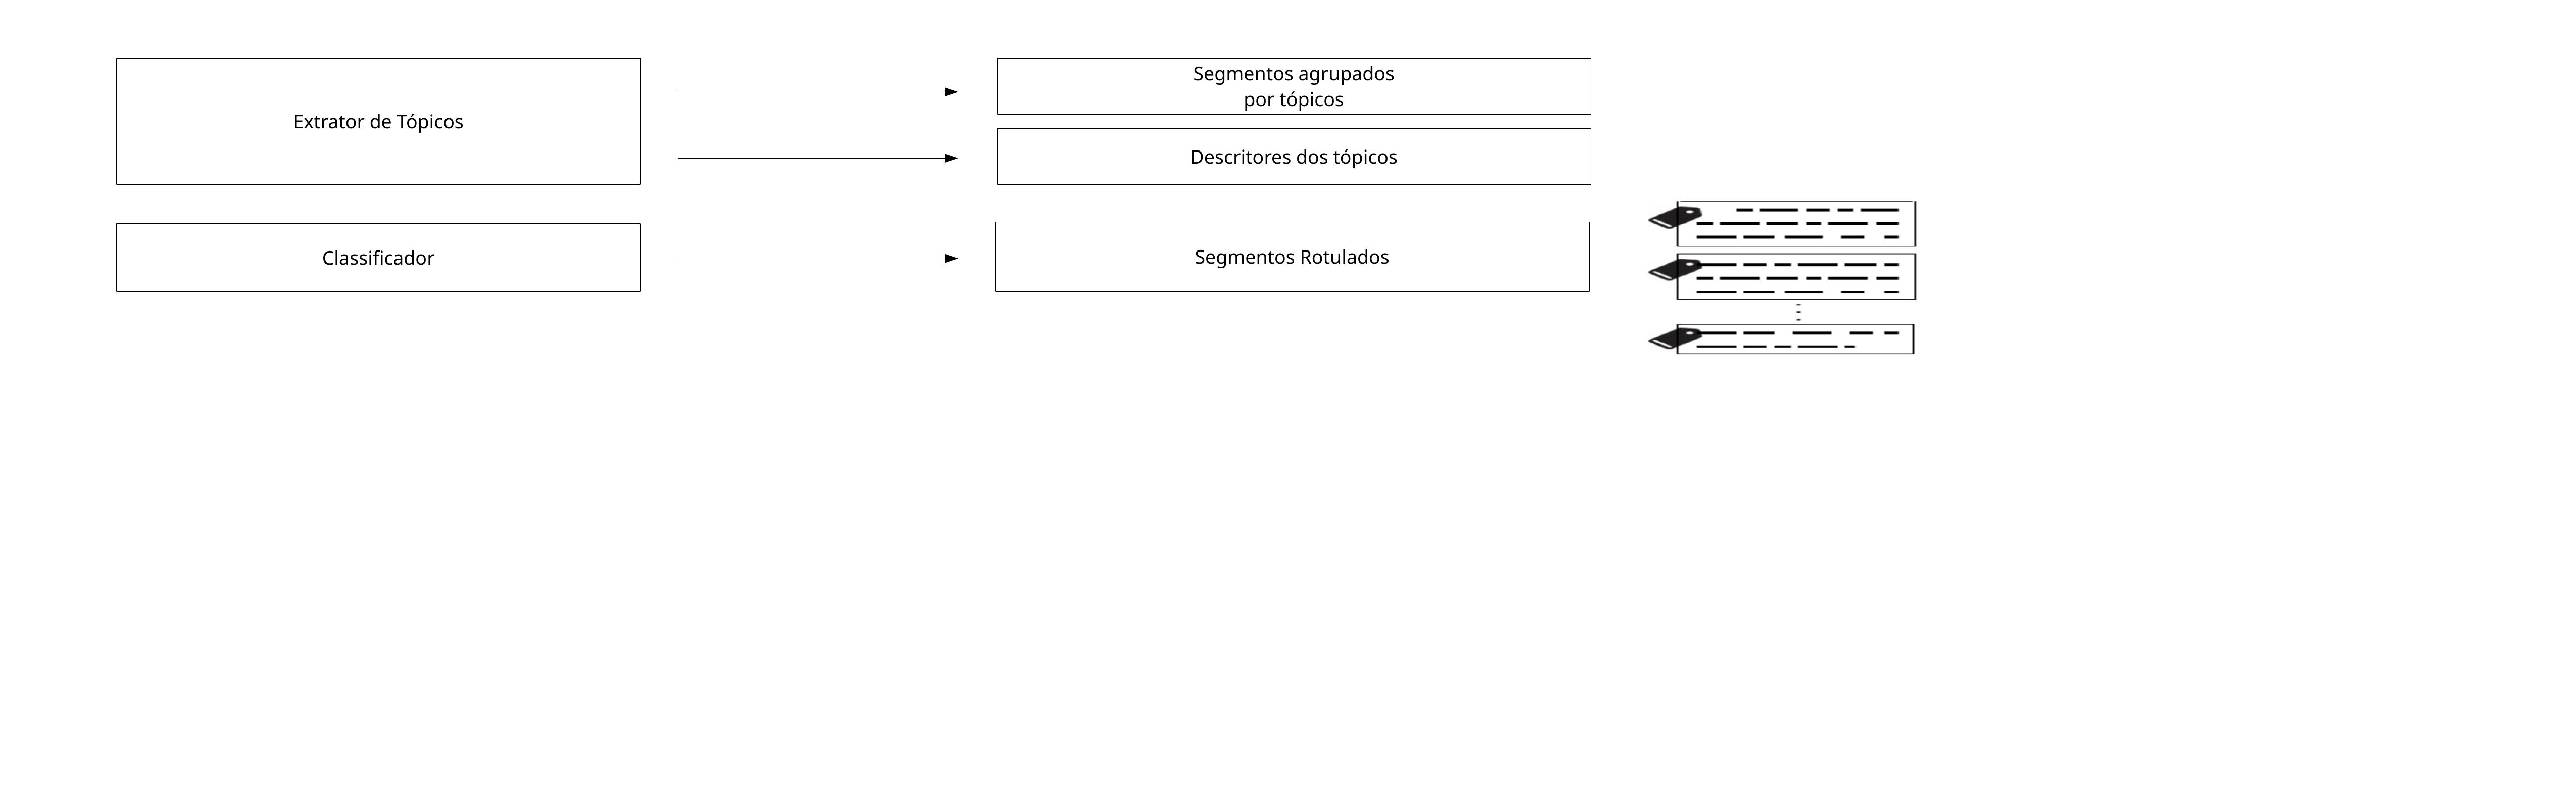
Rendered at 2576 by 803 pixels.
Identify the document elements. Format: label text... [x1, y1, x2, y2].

text_box Extrator de Tópicos [117, 58, 640, 184]
text_box Descritores dos tópicos [997, 128, 1591, 185]
text_box Segmentos Rotulados [995, 222, 1589, 291]
text_box Classificador [117, 223, 640, 291]
picture [1636, 194, 1940, 360]
text_box Segmentos agrupados por tópicos [997, 58, 1591, 115]
